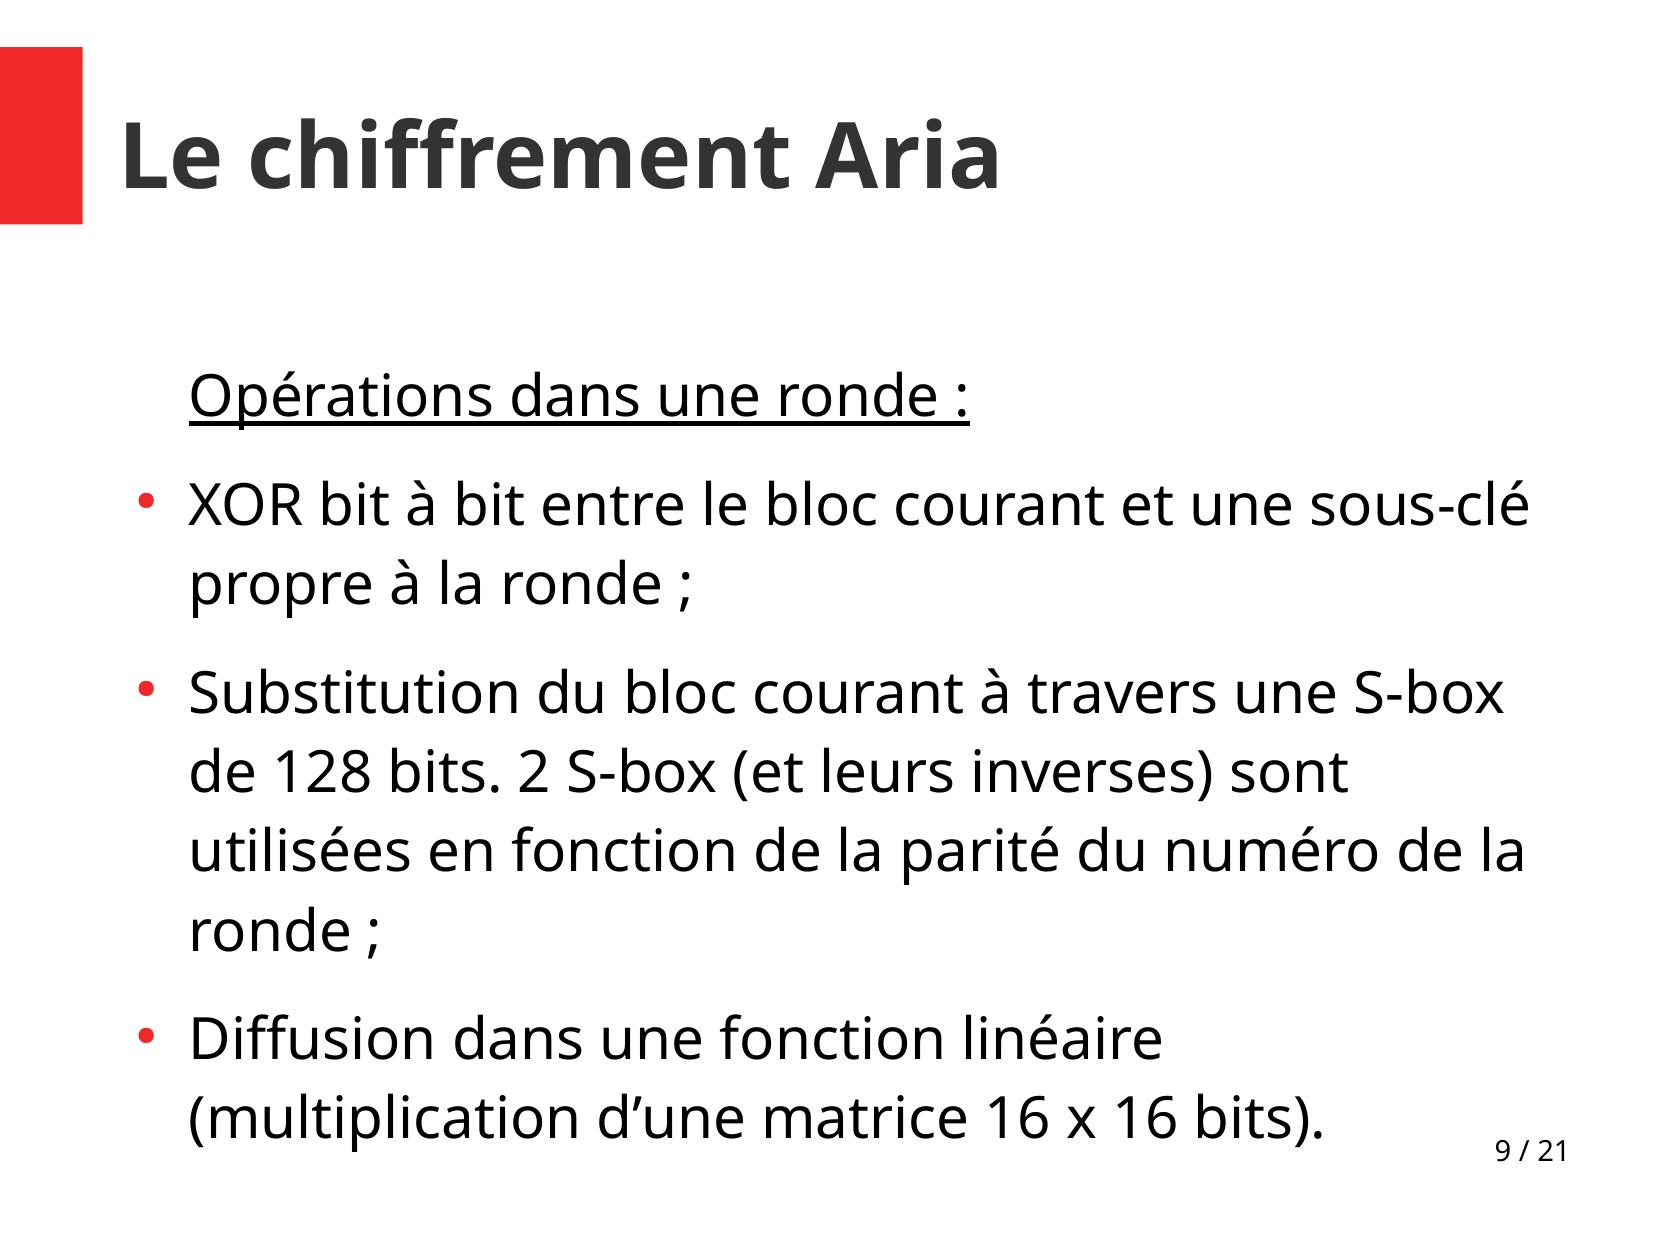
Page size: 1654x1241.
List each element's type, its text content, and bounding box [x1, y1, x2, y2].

title Le chiffrement Aria [118, 49, 1571, 257]
list Opérations dans une ronde : XOR bit à bit entre le bloc courant et une sous-clé propre à la ronde ; Substitution du bloc courant à travers une S-box de 128 bits. 2 S-box (et leurs inverses) sont utilisées en fonction de la parité du numéro de la ronde ; Diffusion dans une fonction linéaire (multiplication d’une matrice 16 x 16 bits). [118, 354, 1536, 1074]
